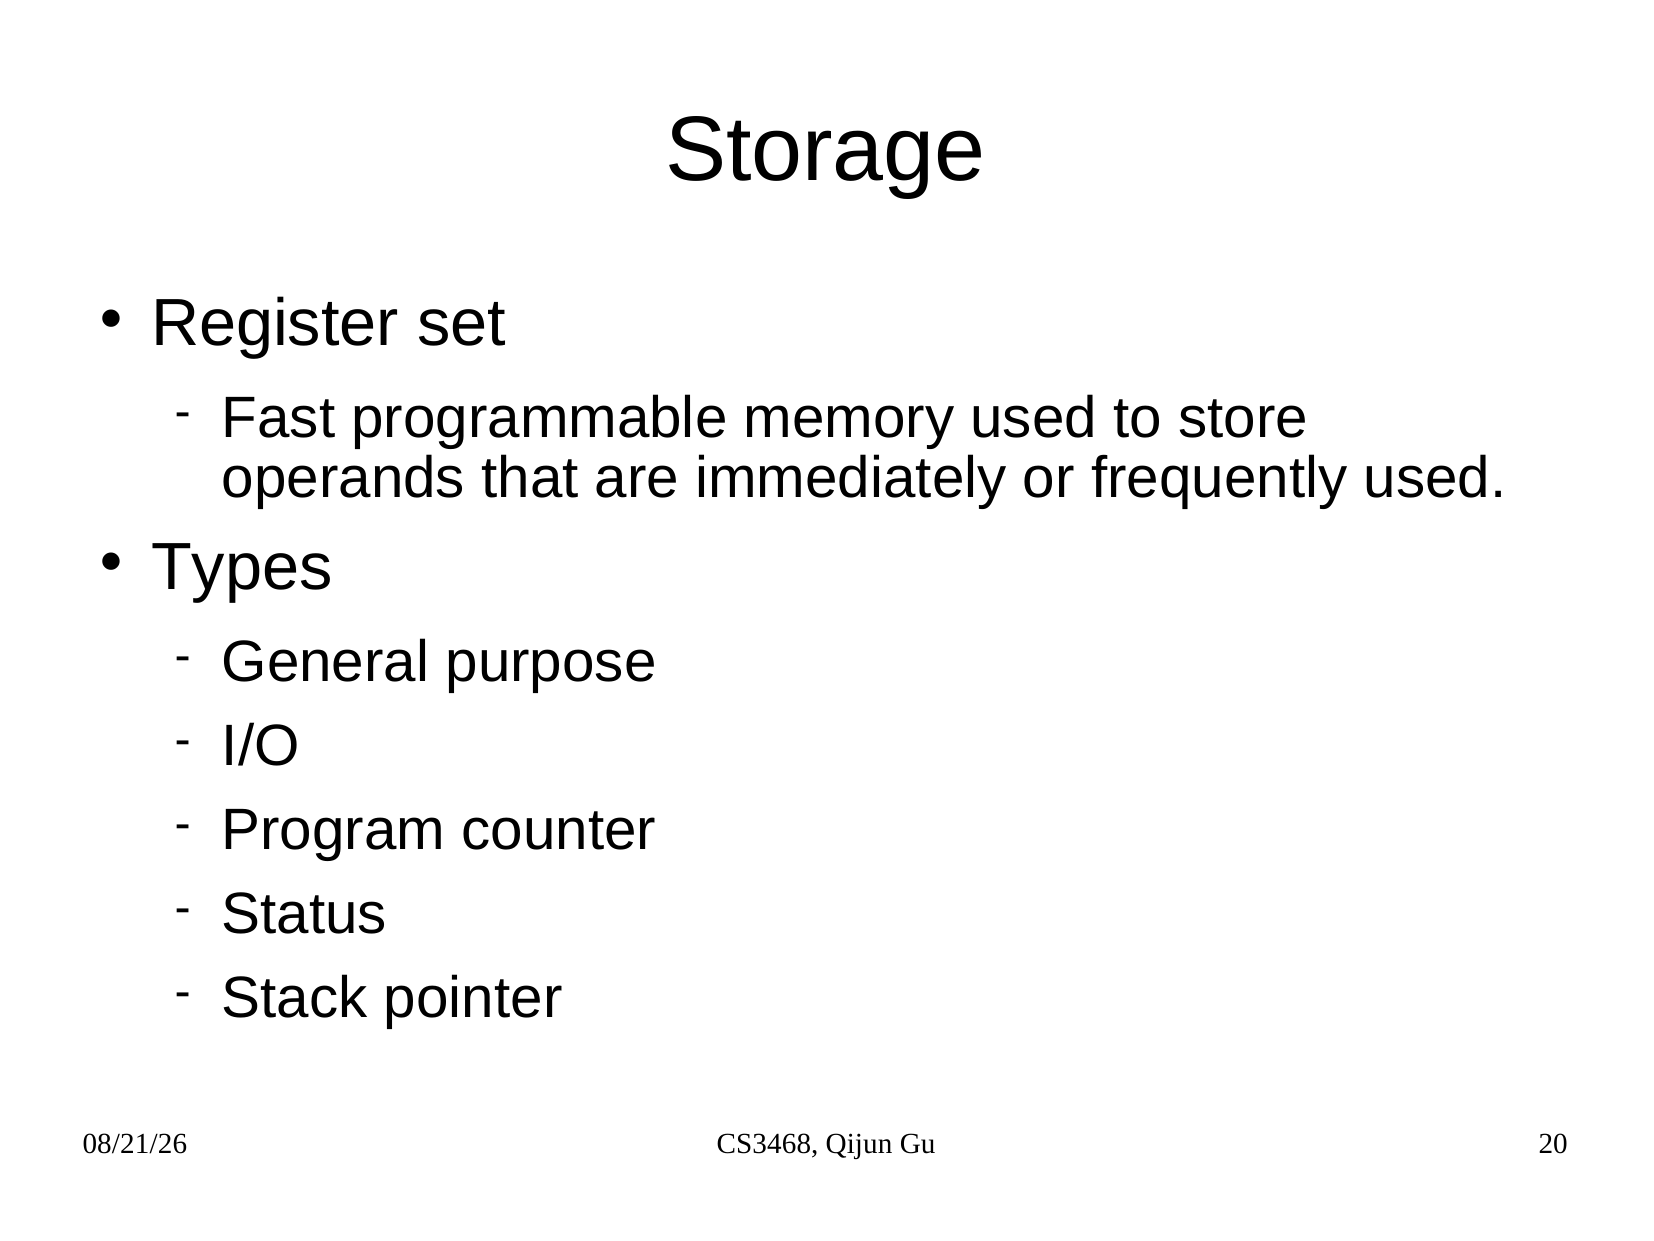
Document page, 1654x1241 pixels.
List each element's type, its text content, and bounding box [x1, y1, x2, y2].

title Storage [82, 56, 1569, 247]
list Register set Fast programmable memory used to store operands that are immediately or frequently used. Types General purpose I/O Program counter Status Stack pointer [82, 290, 1569, 1092]
